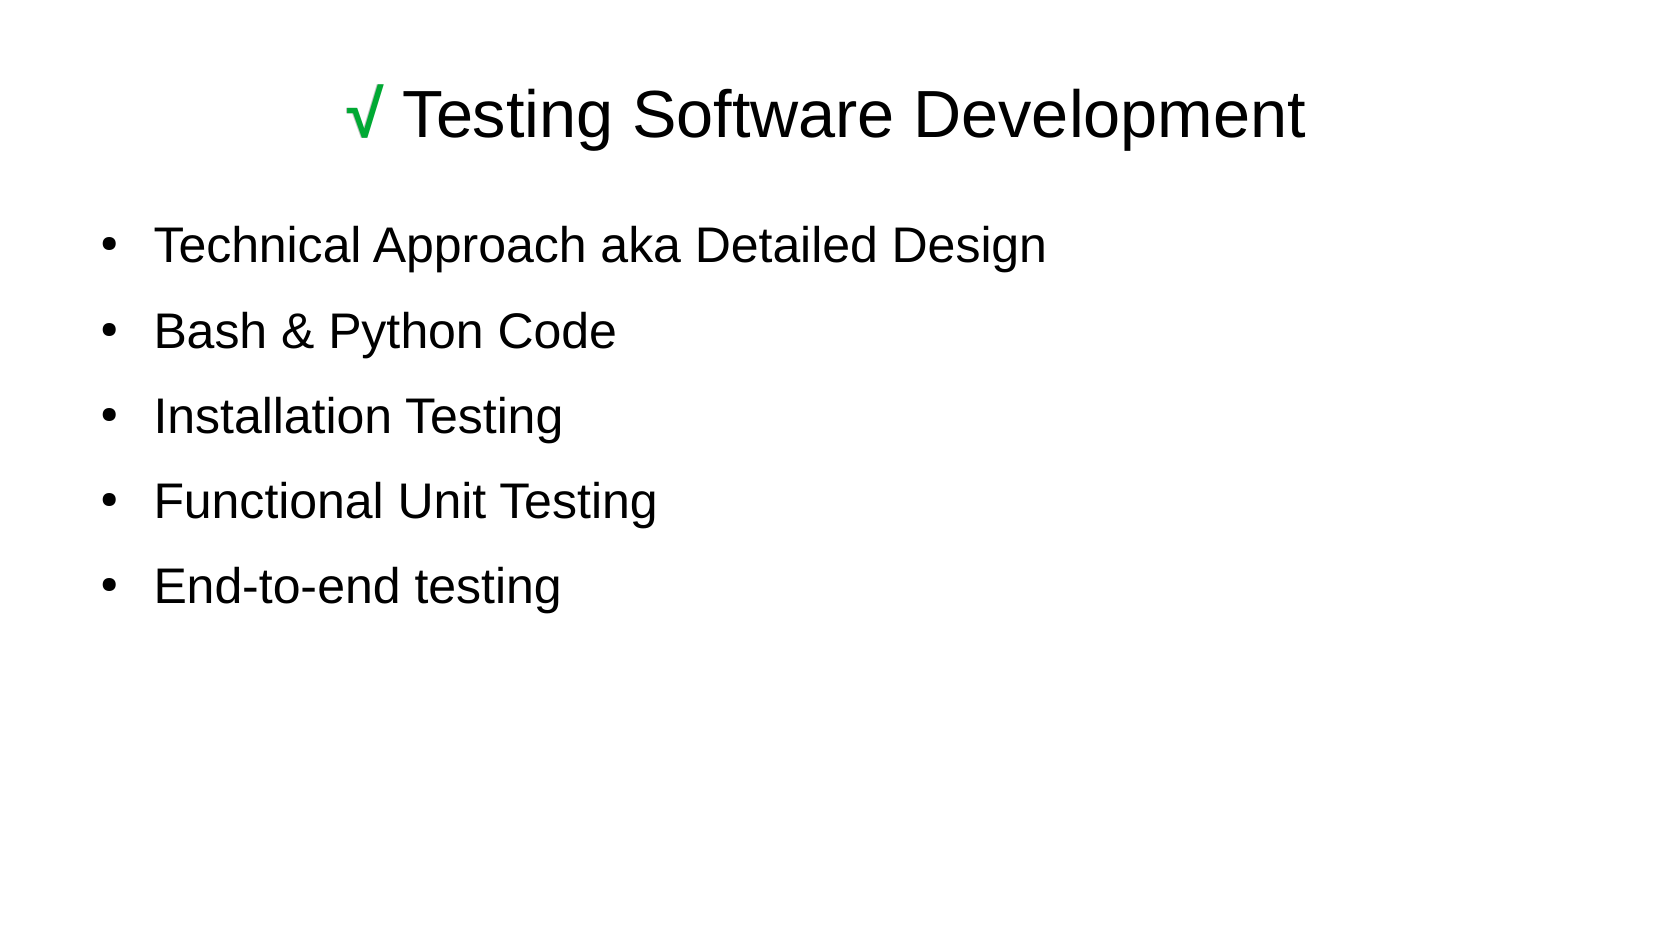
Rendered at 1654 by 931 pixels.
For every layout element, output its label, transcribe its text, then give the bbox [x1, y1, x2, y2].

title √ Testing Software Development [82, 37, 1571, 193]
list Technical Approach aka Detailed Design Bash & Python Code Installation Testing Functional Unit Testing End-to-end testing [82, 217, 1571, 758]
